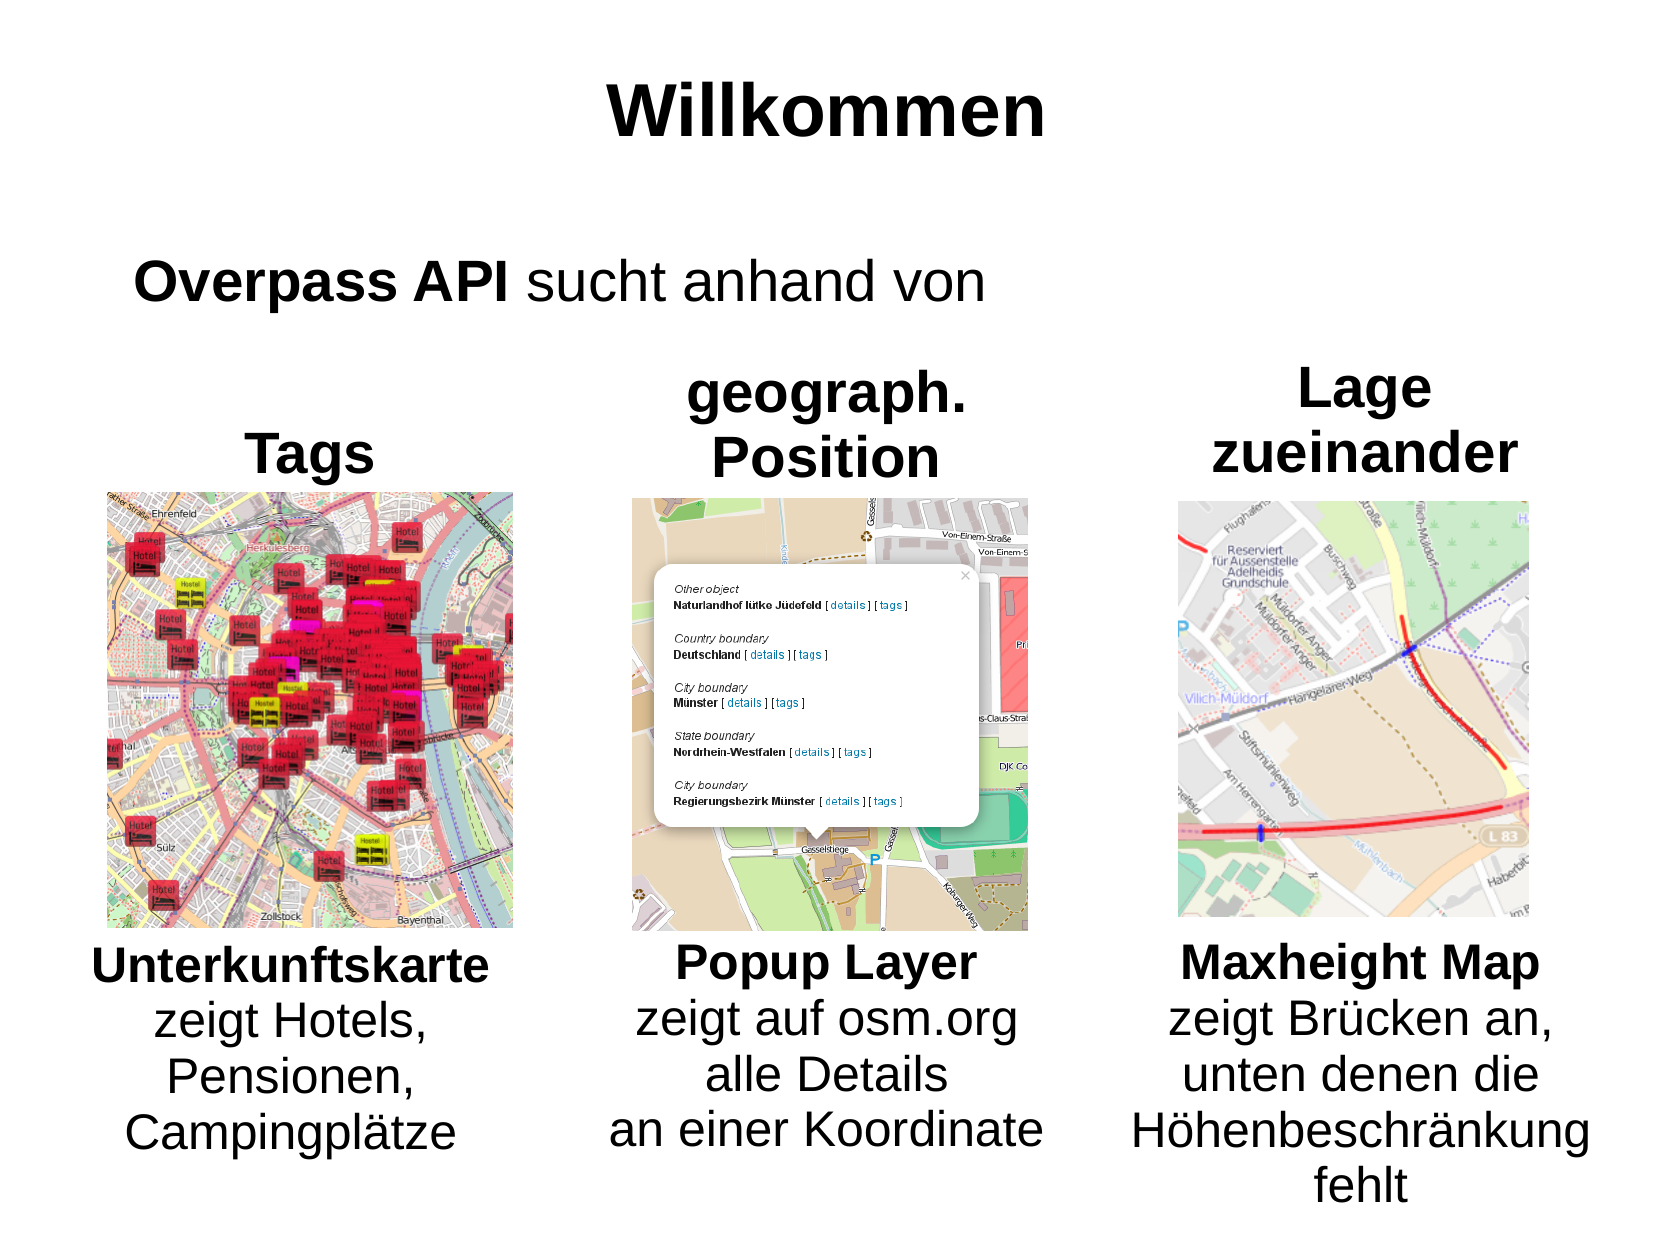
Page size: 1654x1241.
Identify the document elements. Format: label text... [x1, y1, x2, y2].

text_box Maxheight Map zeigt Brücken an, unten denen die Höhenbeschränkung fehlt [1115, 927, 1607, 1221]
text_box Lage zueinander [1196, 346, 1534, 492]
text_box Overpass API sucht anhand von [118, 241, 1003, 321]
text_box Popup Layer zeigt auf osm.org alle Details an einer Koordinate [593, 927, 1060, 1165]
text_box Unterkunftskarte zeigt Hotels, Pensionen, Campingplätze [76, 929, 506, 1168]
picture [632, 498, 1028, 931]
text_box geograph. Position [671, 352, 983, 498]
text_box Willkommen [591, 61, 1063, 160]
picture [107, 492, 513, 928]
picture [1178, 501, 1529, 917]
text_box Tags [229, 413, 392, 492]
